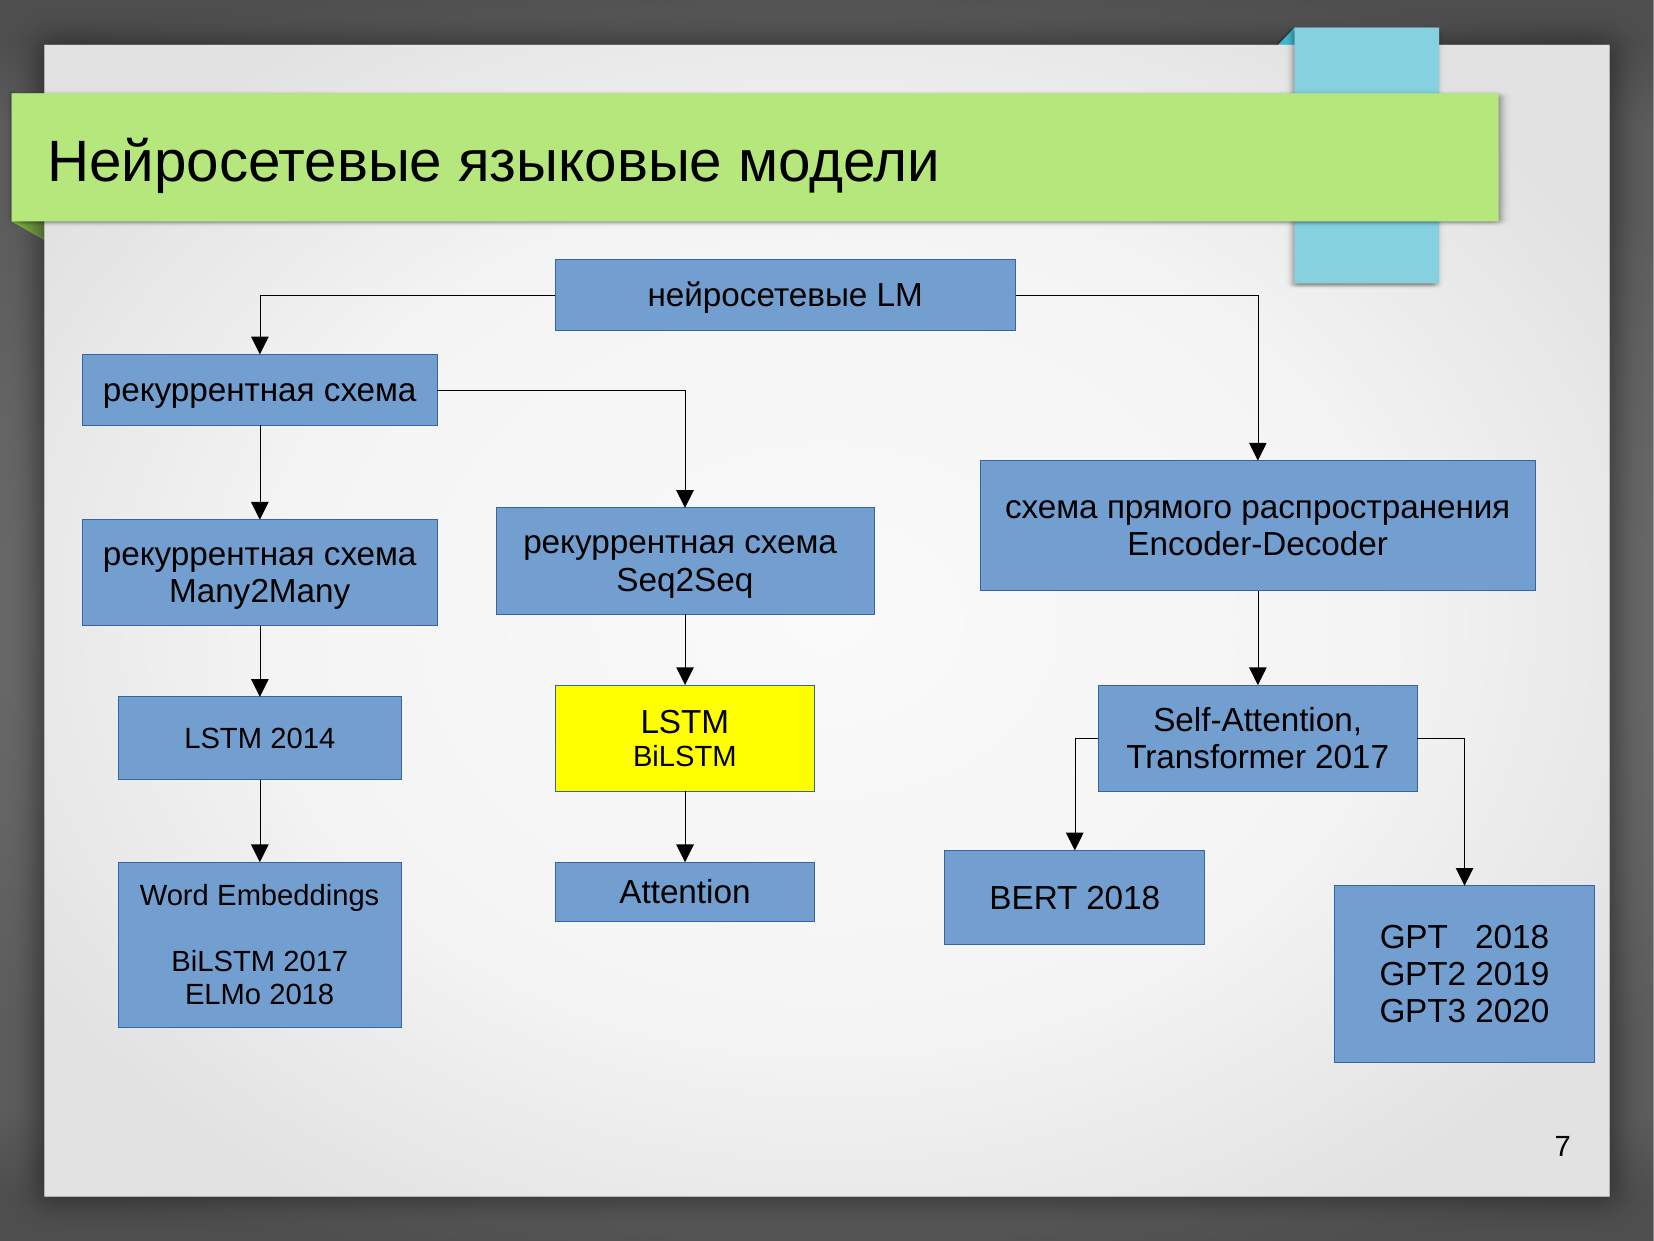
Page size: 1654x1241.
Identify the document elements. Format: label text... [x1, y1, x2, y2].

text_box LSTM 2014 [118, 696, 402, 780]
text_box рекуррентная схема Many2Many [82, 519, 438, 626]
text_box Self-Attention, Transformer 2017 [1098, 685, 1418, 792]
picture [0, 0, 1654, 1241]
text_box рекуррентная схема [82, 354, 438, 426]
text_box рекуррентная схема Seq2Seq [496, 507, 875, 615]
text_box Attention [555, 862, 815, 922]
text_box BERT 2018 [944, 850, 1205, 945]
text_box LSTM BiLSTM [555, 685, 815, 792]
text_box Word Embeddings BiLSTM 2017 ELMo 2018 [118, 862, 402, 1028]
text_box схема прямого распространения Encoder-Decoder [980, 460, 1536, 591]
title Нейросетевые языковые модели [47, 121, 1241, 201]
text_box GPT 2018 GPT2 2019 GPT3 2020 [1334, 885, 1595, 1063]
text_box нейросетевые LM [555, 259, 1016, 331]
